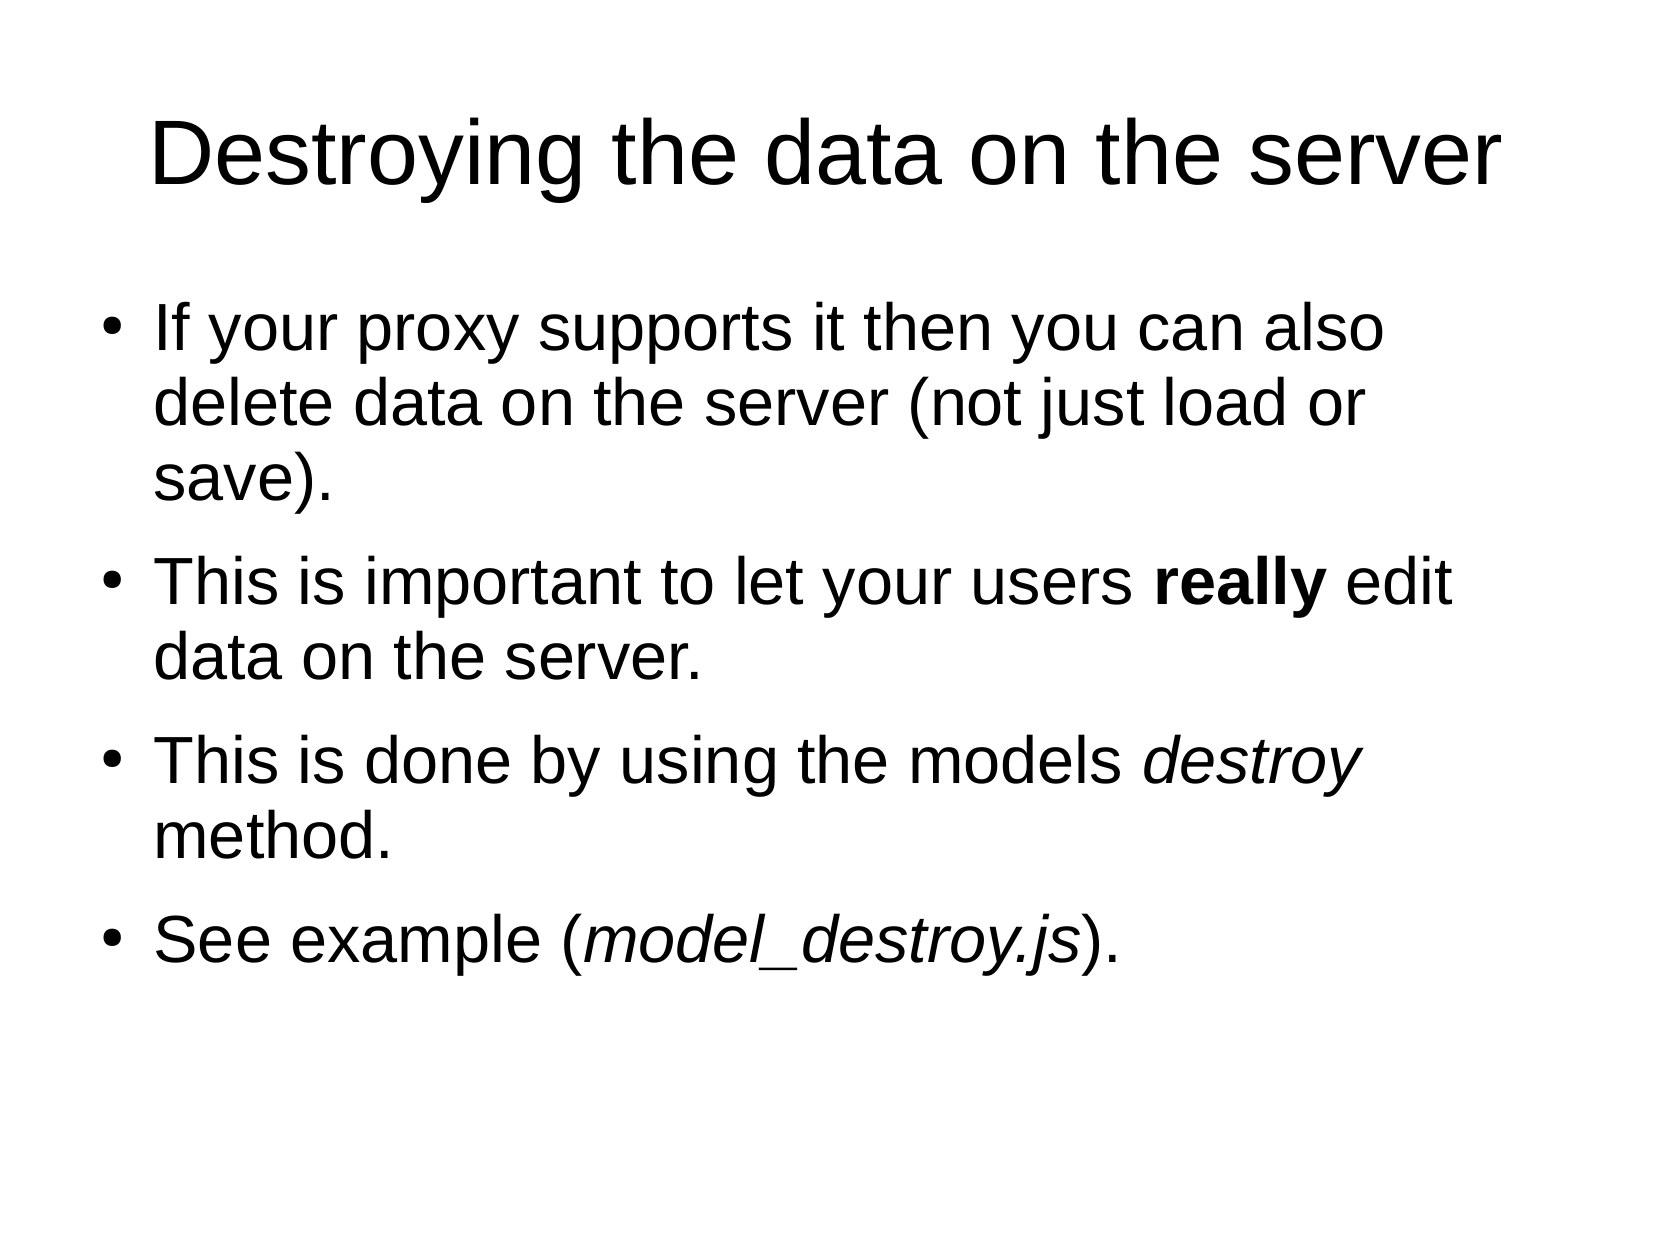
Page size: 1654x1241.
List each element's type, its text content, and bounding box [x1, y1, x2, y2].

title Destroying the data on the server [82, 49, 1571, 257]
list If your proxy supports it then you can also delete data on the server (not just load or save). This is important to let your users really edit data on the server. This is done by using the models destroy method. See example (model_destroy.js). [82, 290, 1538, 1010]
